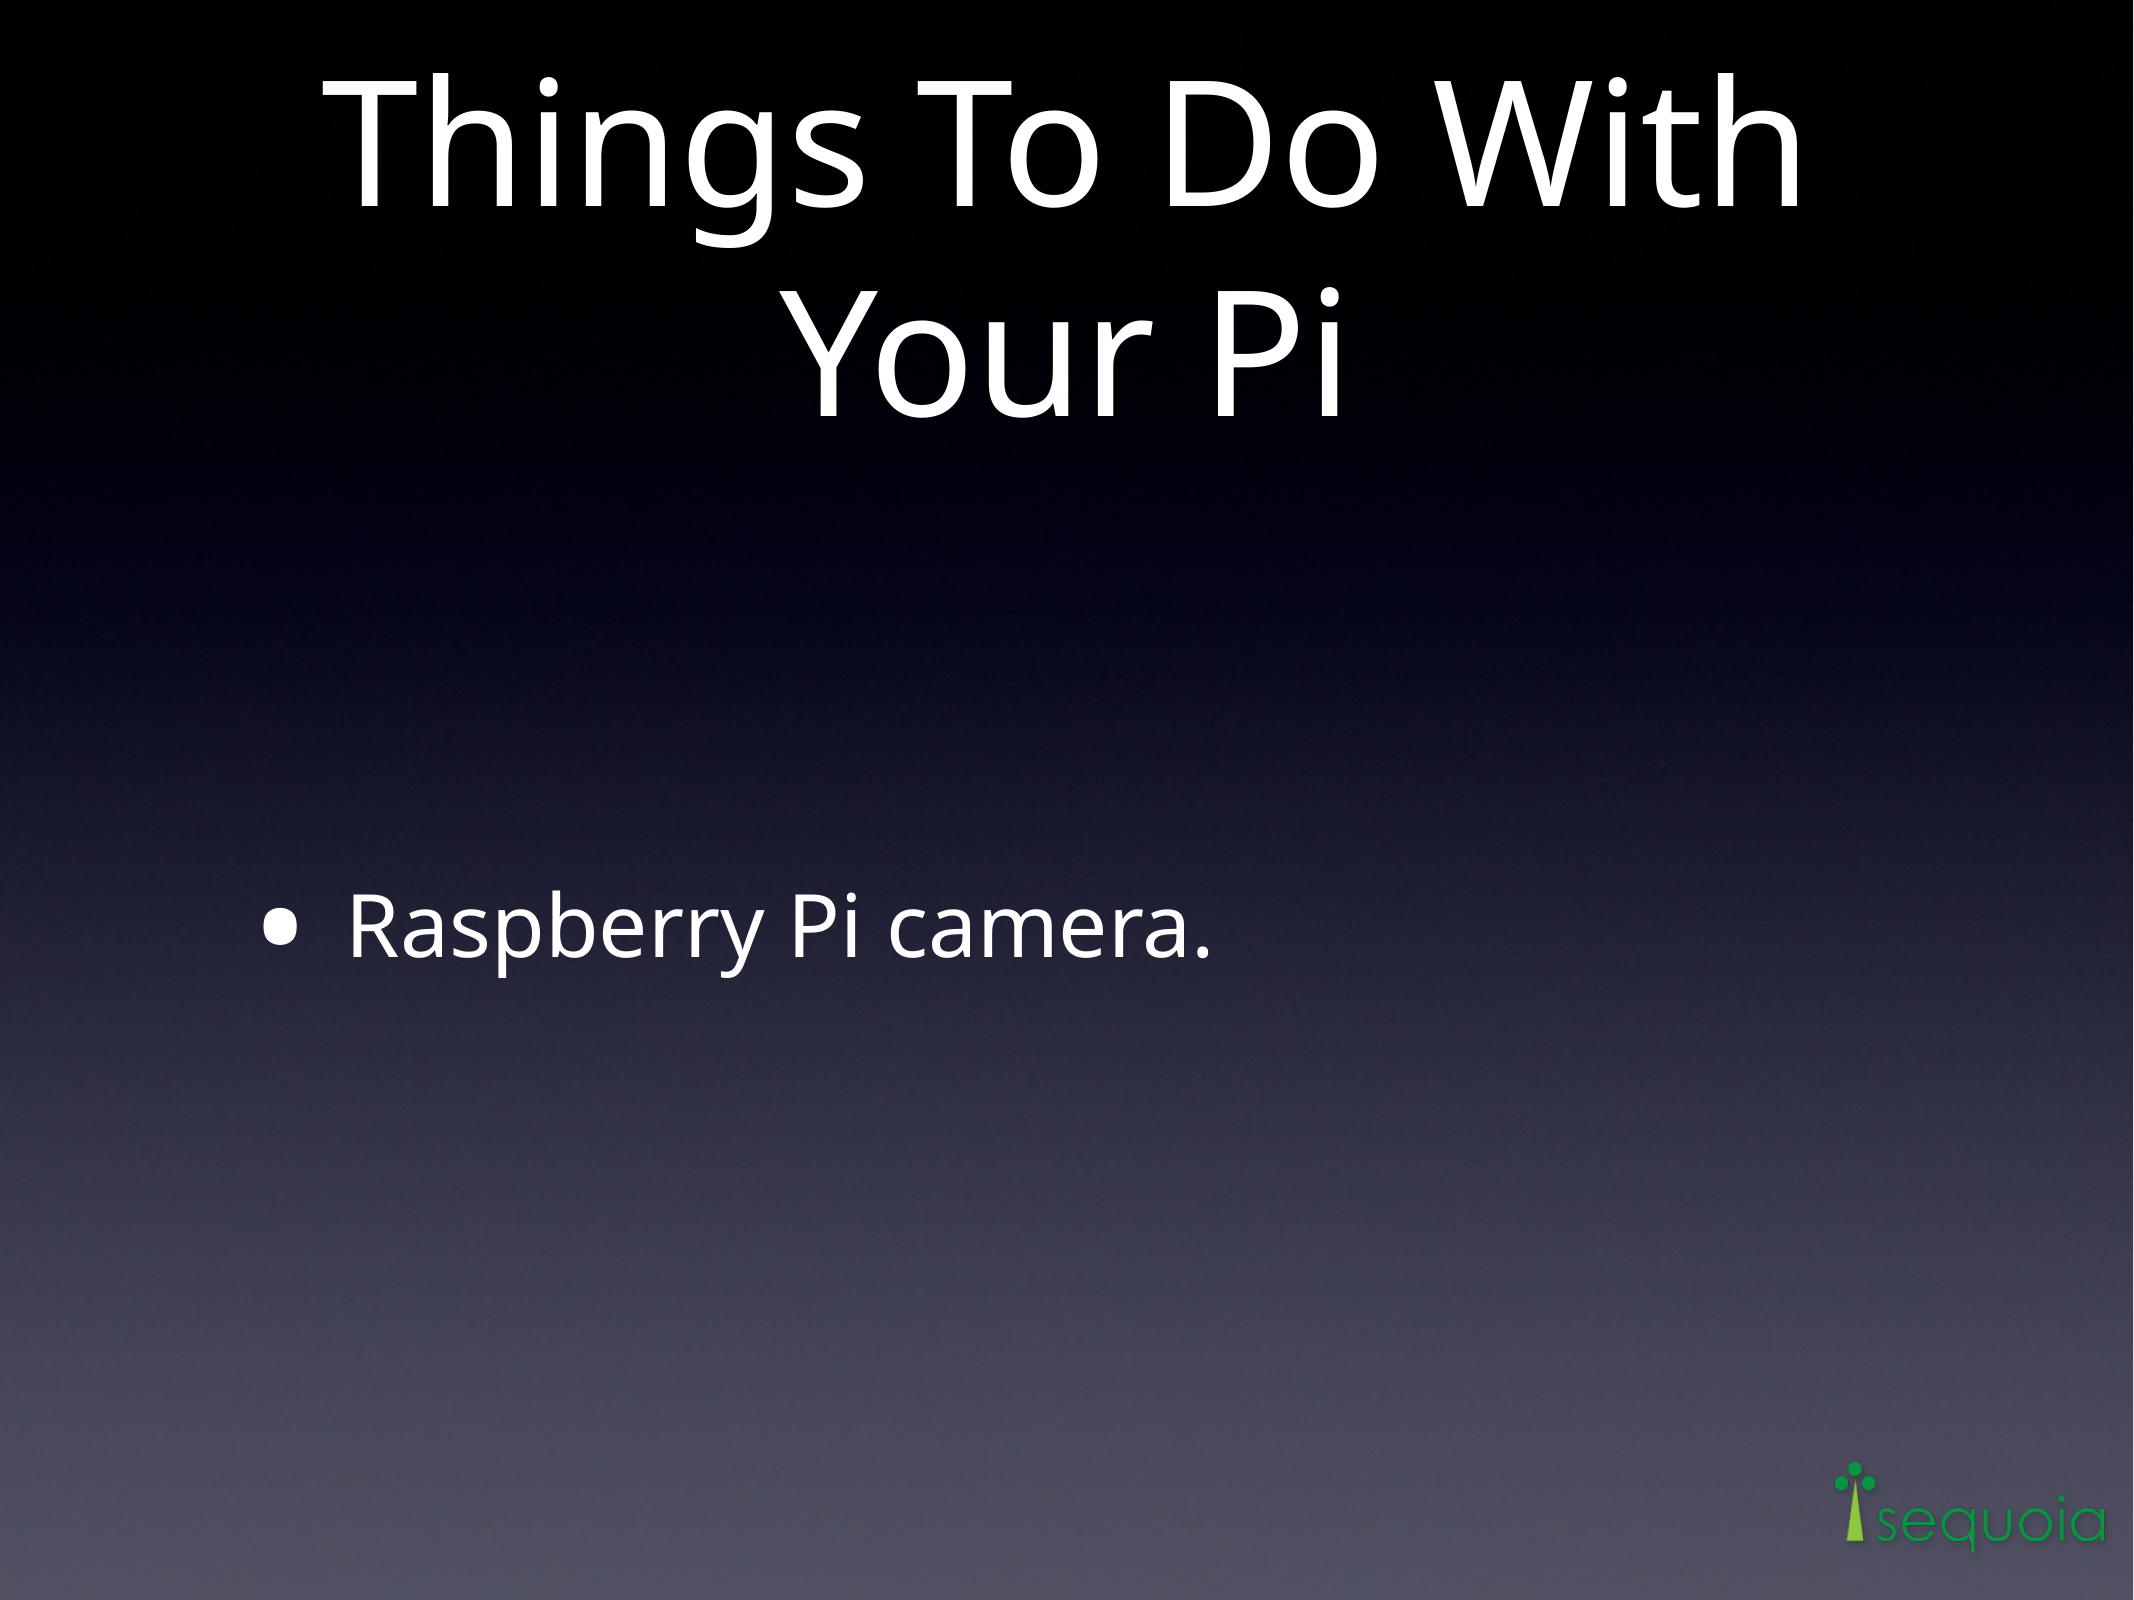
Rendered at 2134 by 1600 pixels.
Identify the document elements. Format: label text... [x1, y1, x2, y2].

subtitle Raspberry Pi camera. [208, 454, 1925, 1392]
picture [0, 0, 2134, 1600]
title Things To Do With Your Pi [208, 23, 1925, 454]
